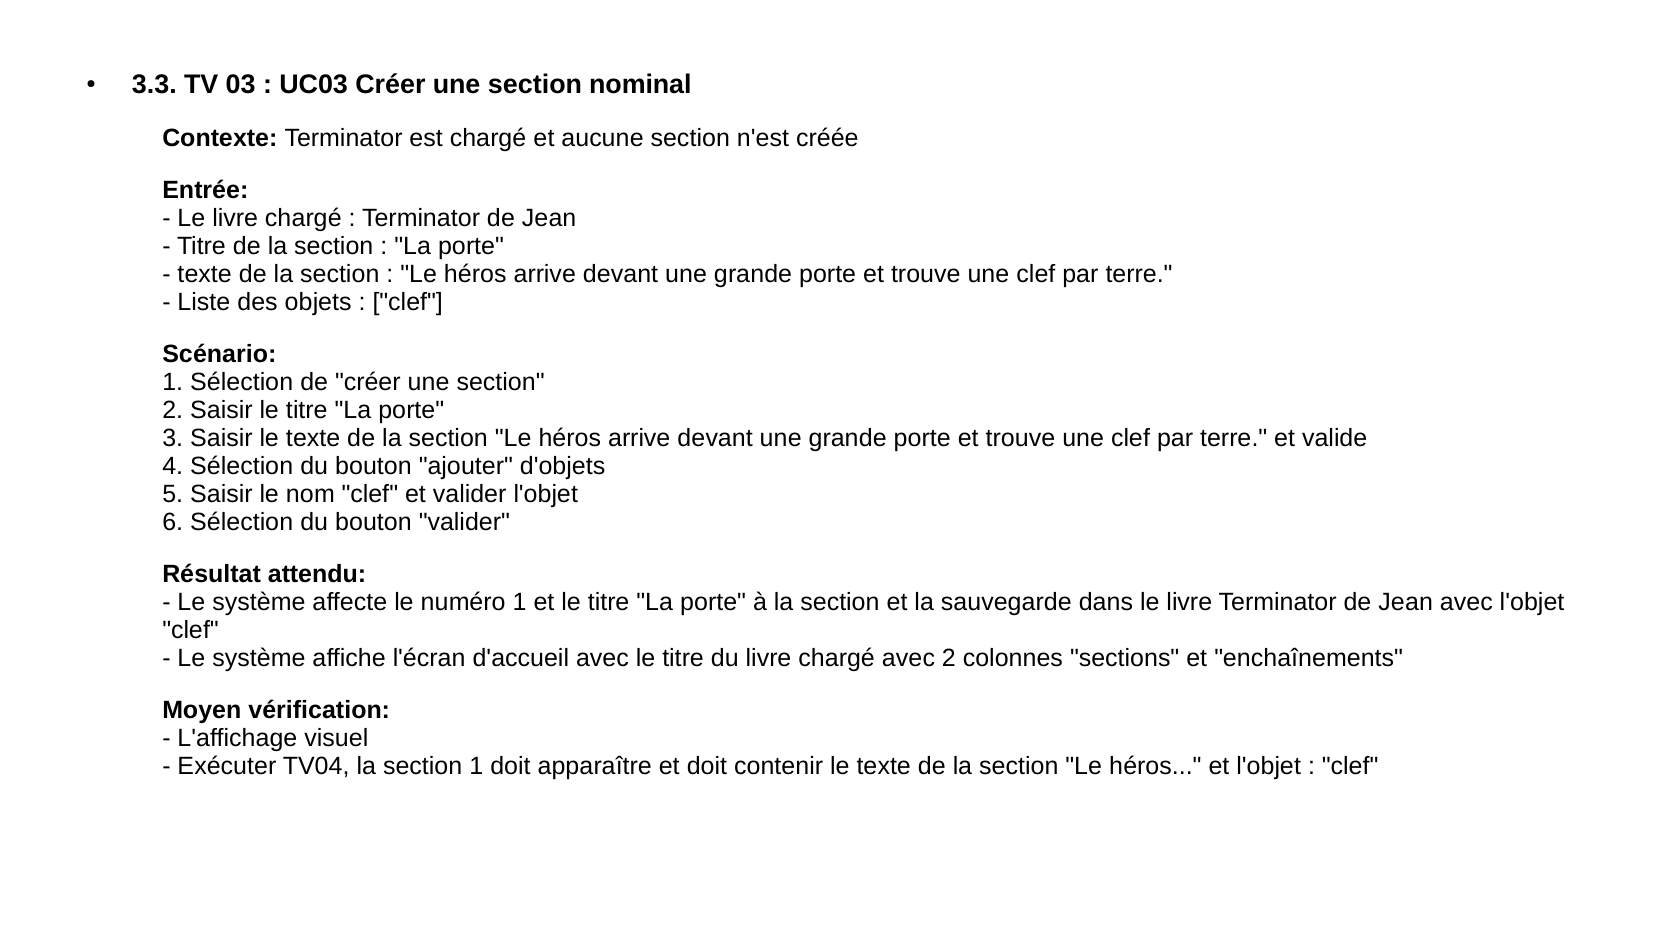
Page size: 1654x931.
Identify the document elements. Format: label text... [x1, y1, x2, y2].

list 3.3. TV 03 : UC03 Créer une section nominal Contexte: Terminator est chargé et aucune section n'est créée Entrée: - Le livre chargé : Terminator de Jean - Titre de la section : "La porte" - texte de la section : "Le héros arrive devant une grande porte et trouve une clef par terre." - Liste des objets : ["clef"] Scénario: 1. Sélection de "créer une section" 2. Saisir le titre "La porte" 3. Saisir le texte de la section "Le héros arrive devant une grande porte et trouve une clef par terre." et valide 4. Sélection du bouton "ajouter" d'objets 5. Saisir le nom "clef" et valider l'objet 6. Sélection du bouton "valider" Résultat attendu: - Le système affecte le numéro 1 et le titre "La porte" à la section et la sauvegarde dans le livre Terminator de Jean avec l'objet "clef" - Le système affiche l'écran d'accueil avec le titre du livre chargé avec 2 colonnes "sections" et "enchaînements" Moyen vérification: - L'affichage visuel - Exécuter TV04, la section 1 doit apparaître et doit contenir le texte de la section "Le héros..." et l'objet : "clef" [70, 69, 1583, 780]
